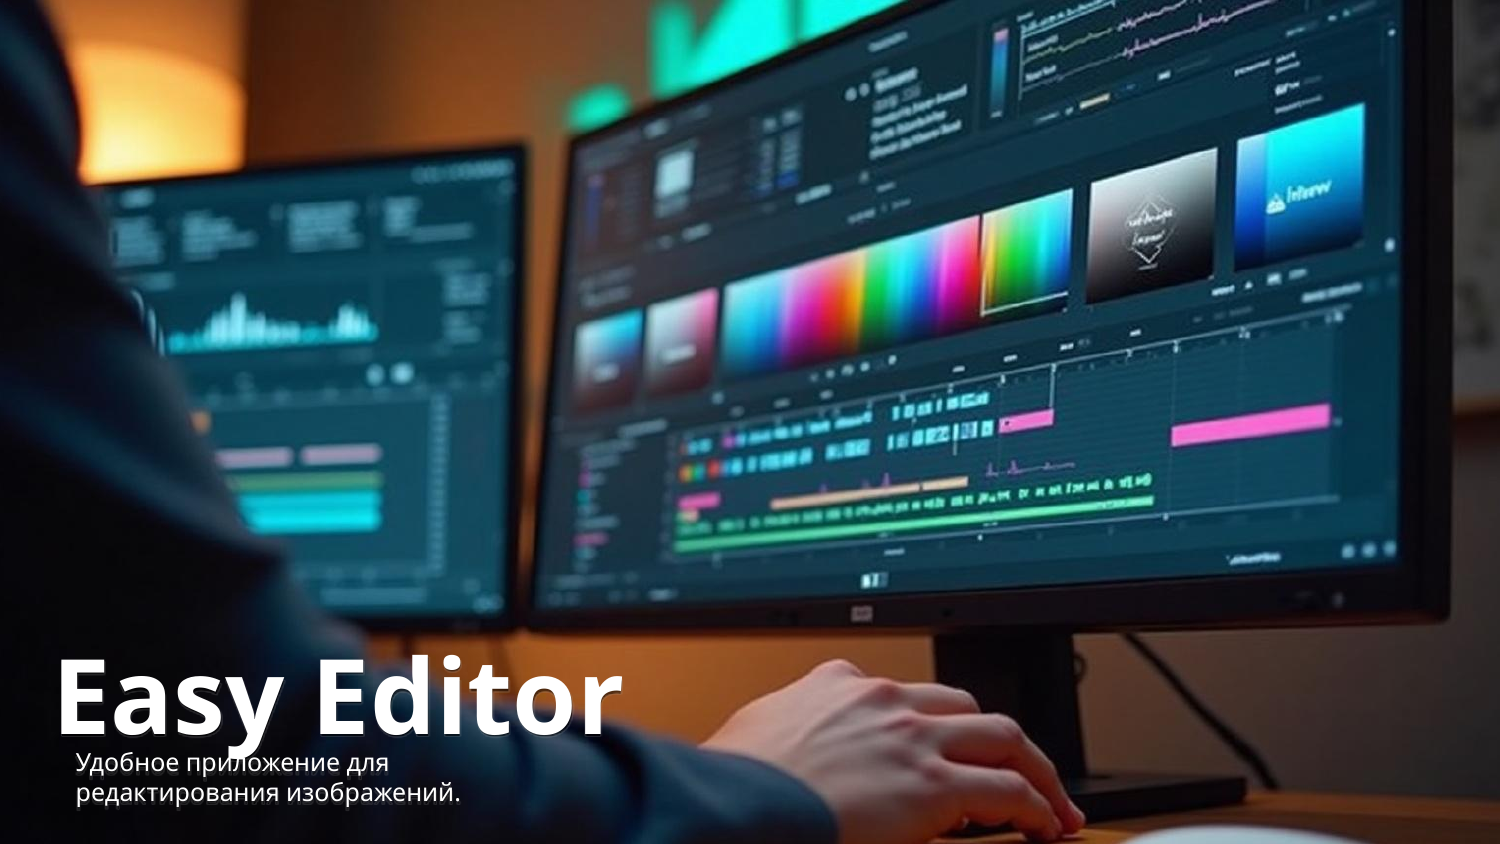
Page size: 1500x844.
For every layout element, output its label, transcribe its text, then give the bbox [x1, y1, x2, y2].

subtitle Удобное приложение для редактирования изображений. [60, 731, 590, 836]
picture [0, 0, 1500, 844]
title Easy Editor [37, 567, 1463, 771]
